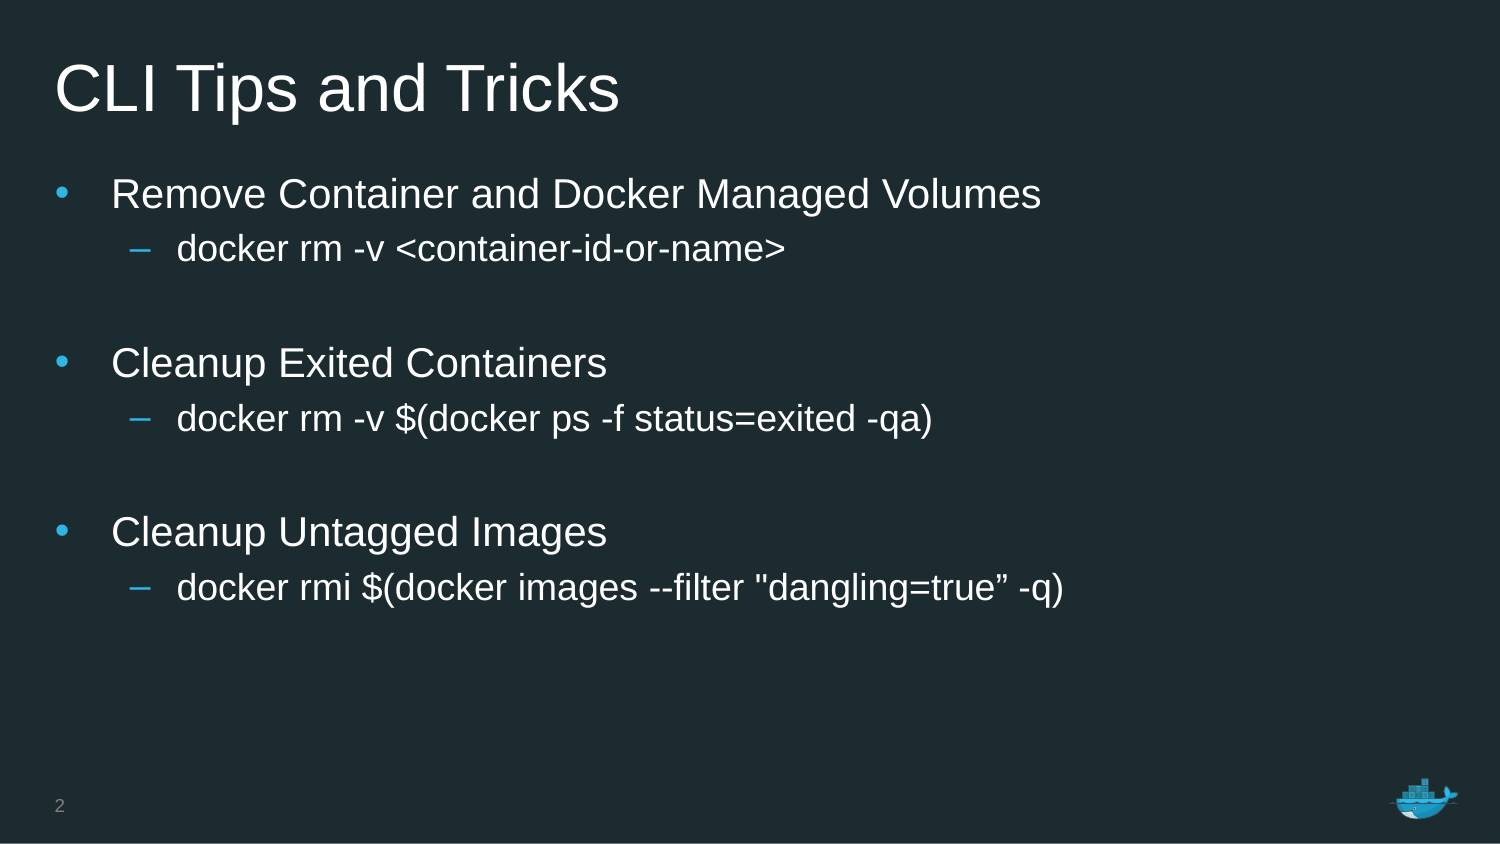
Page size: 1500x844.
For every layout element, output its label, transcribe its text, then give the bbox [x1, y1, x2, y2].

list Remove Container and Docker Managed Volumes docker rm -v <container-id-or-name> Cleanup Exited Containers docker rm -v $(docker ps -f status=exited -qa) Cleanup Untagged Images docker rmi $(docker images --filter "dangling=true” -q) [39, 159, 1458, 755]
picture [1387, 778, 1459, 821]
slide_number <number> [39, 782, 390, 828]
title CLI Tips and Tricks [39, 34, 1458, 135]
